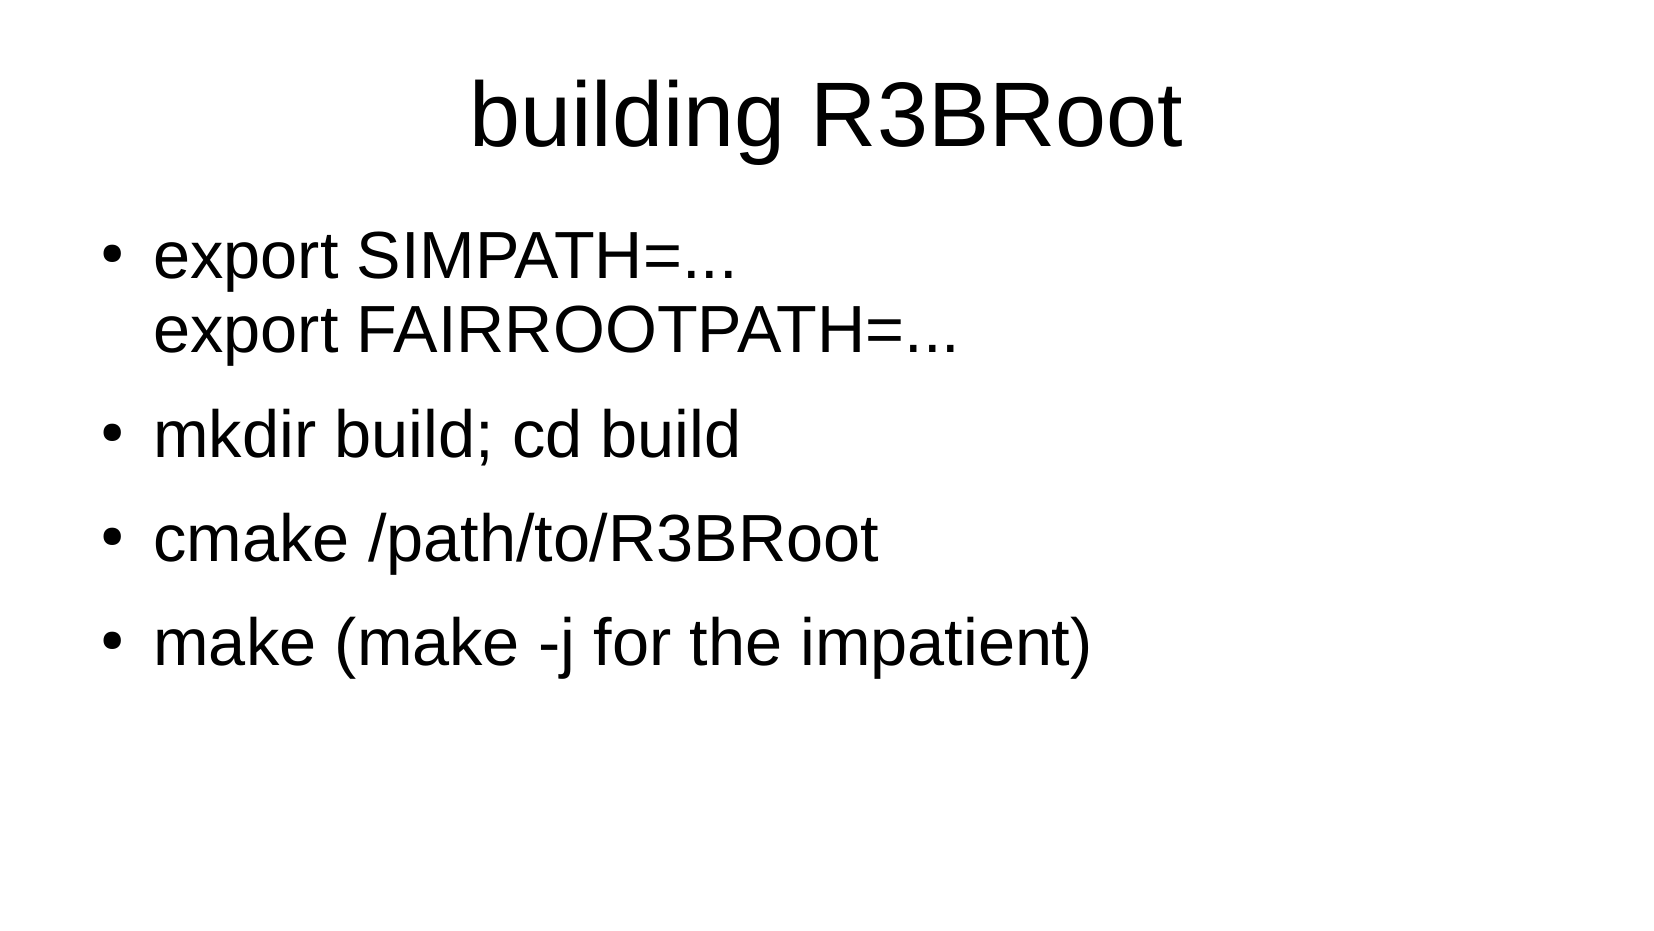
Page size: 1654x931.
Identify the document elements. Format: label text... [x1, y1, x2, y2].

title building R3BRoot [82, 37, 1571, 193]
list export SIMPATH=... export FAIRROOTPATH=... mkdir build; cd build cmake /path/to/R3BRoot make (make -j for the impatient) [82, 217, 1571, 863]
